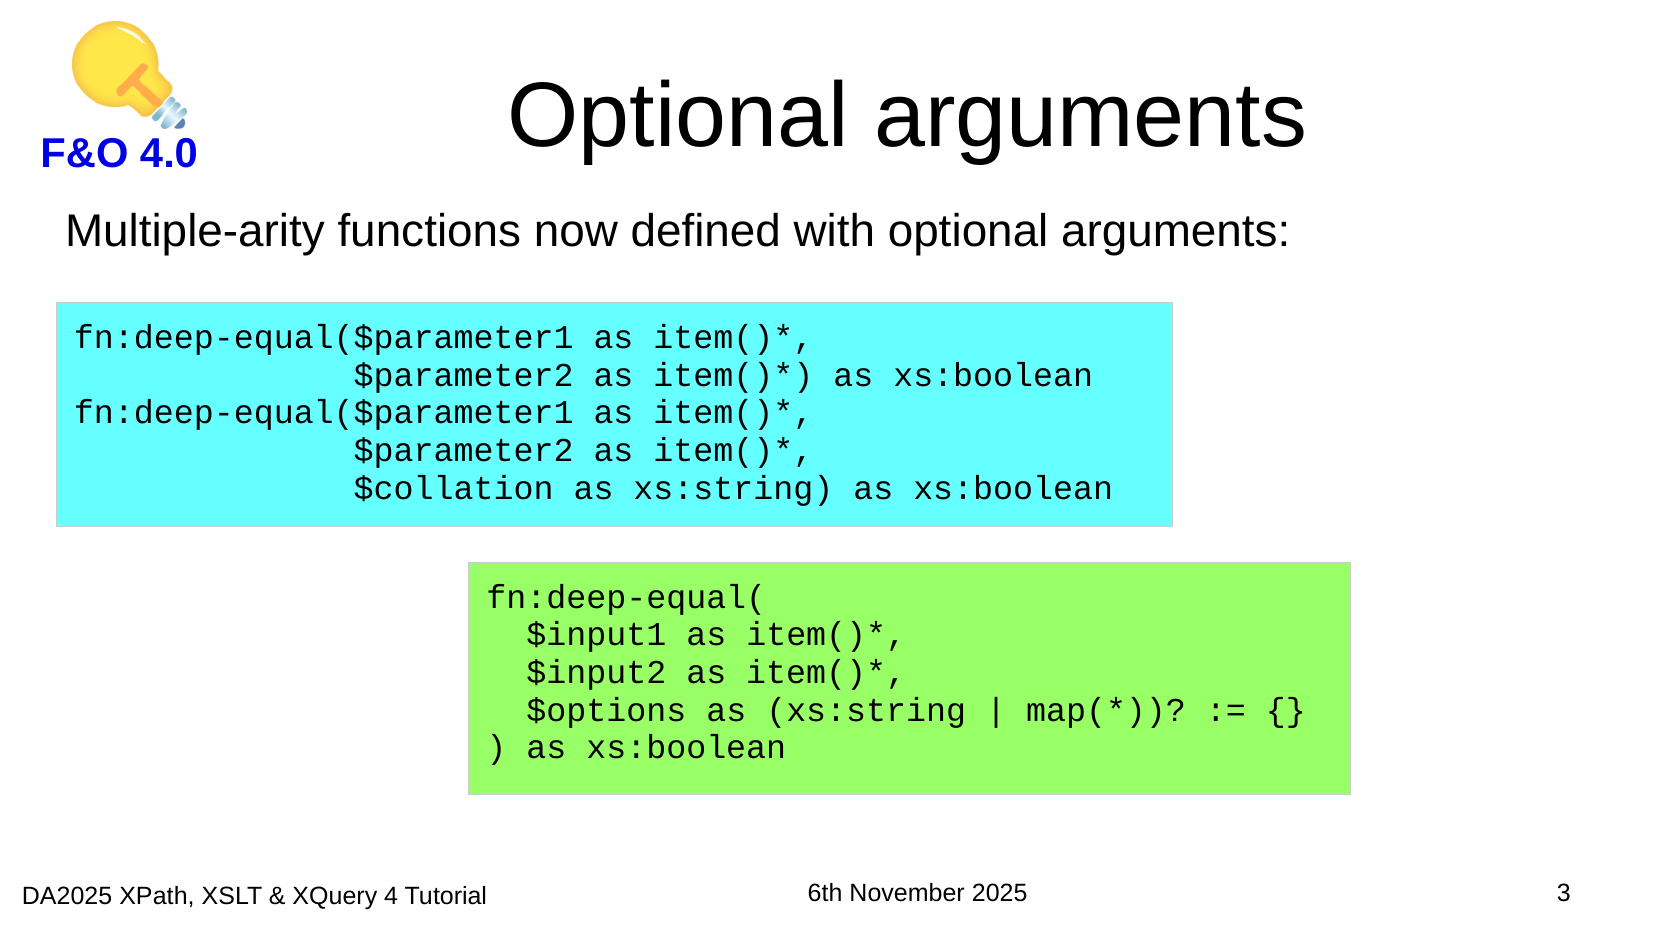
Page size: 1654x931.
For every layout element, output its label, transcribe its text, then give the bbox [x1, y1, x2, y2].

text_box fn:deep-equal($parameter1 as item()*, $parameter2 as item()*) as xs:boolean fn:deep-equal($parameter1 as item()*, $parameter2 as item()*, $collation as xs:string) as xs:boolean [56, 302, 1173, 527]
title Optional arguments [244, 37, 1571, 193]
picture [72, 21, 187, 129]
list Multiple-arity functions now defined with optional arguments: [65, 205, 1572, 276]
text_box fn:deep-equal( $input1 as item()*, $input2 as item()*, $options as (xs:string | map(*))? := {} ) as xs:boolean [468, 562, 1351, 795]
